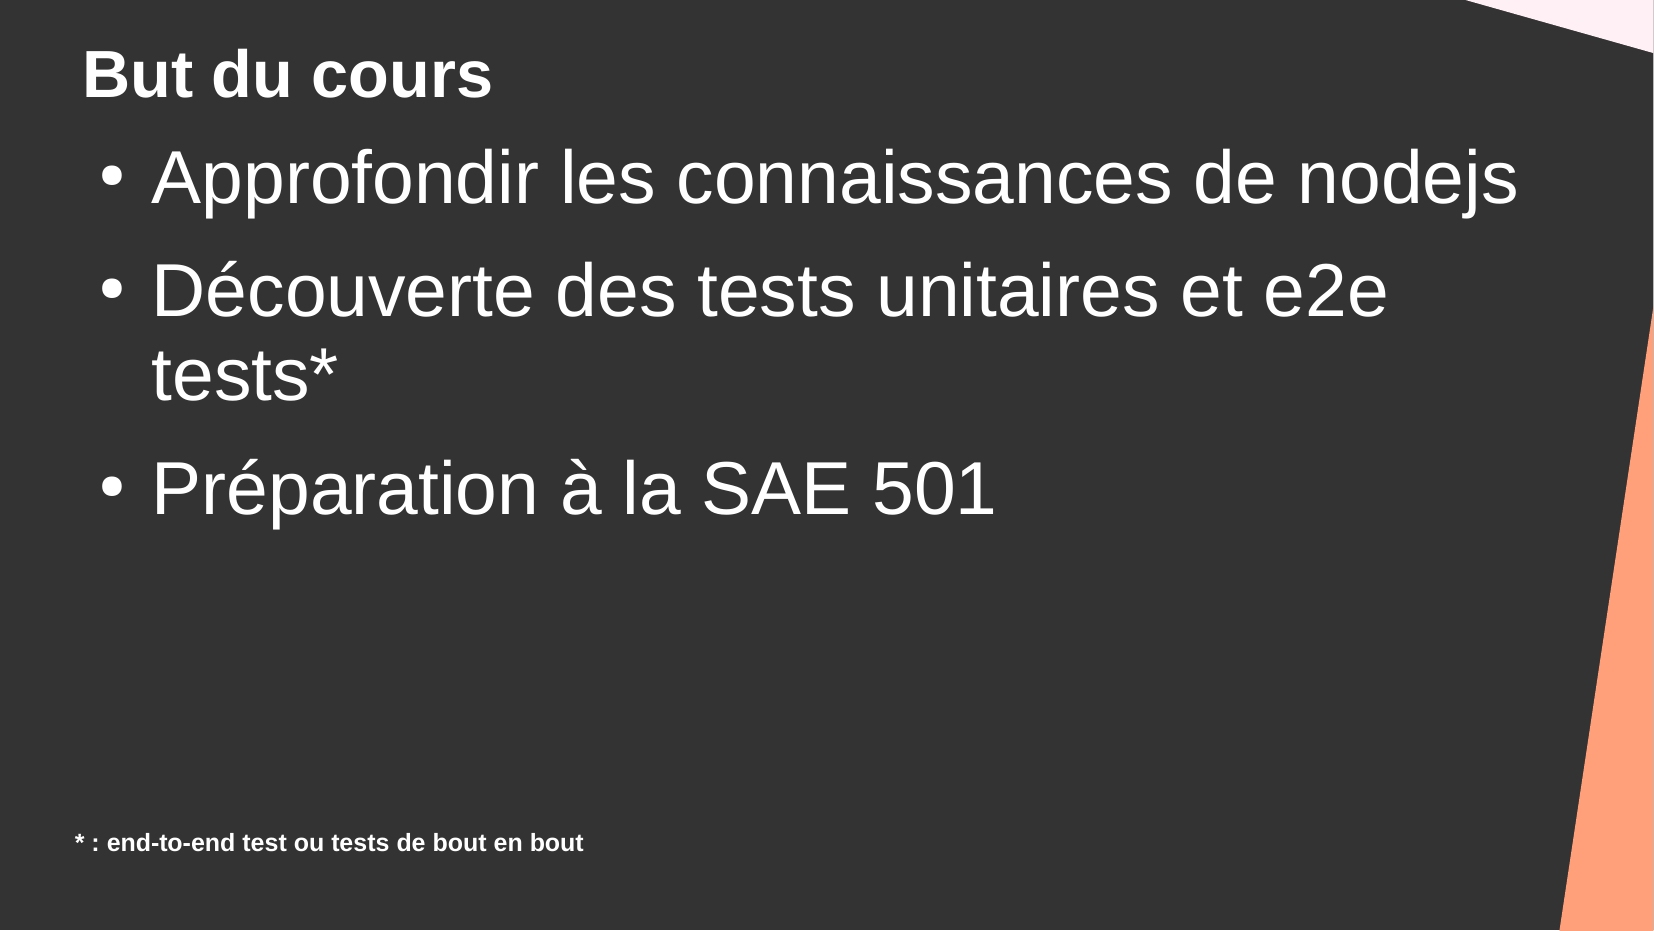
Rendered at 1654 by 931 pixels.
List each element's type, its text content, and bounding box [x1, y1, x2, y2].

text_box [1465, 0, 1654, 54]
list Approfondir les connaissances de nodejs Découverte des tests unitaires et e2e tests* Préparation à la SAE 501 [80, 135, 1559, 626]
text_box [1559, 302, 1654, 931]
text_box * : end-to-end test ou tests de bout en bout [60, 821, 1546, 906]
title But du cours [82, 36, 1571, 122]
